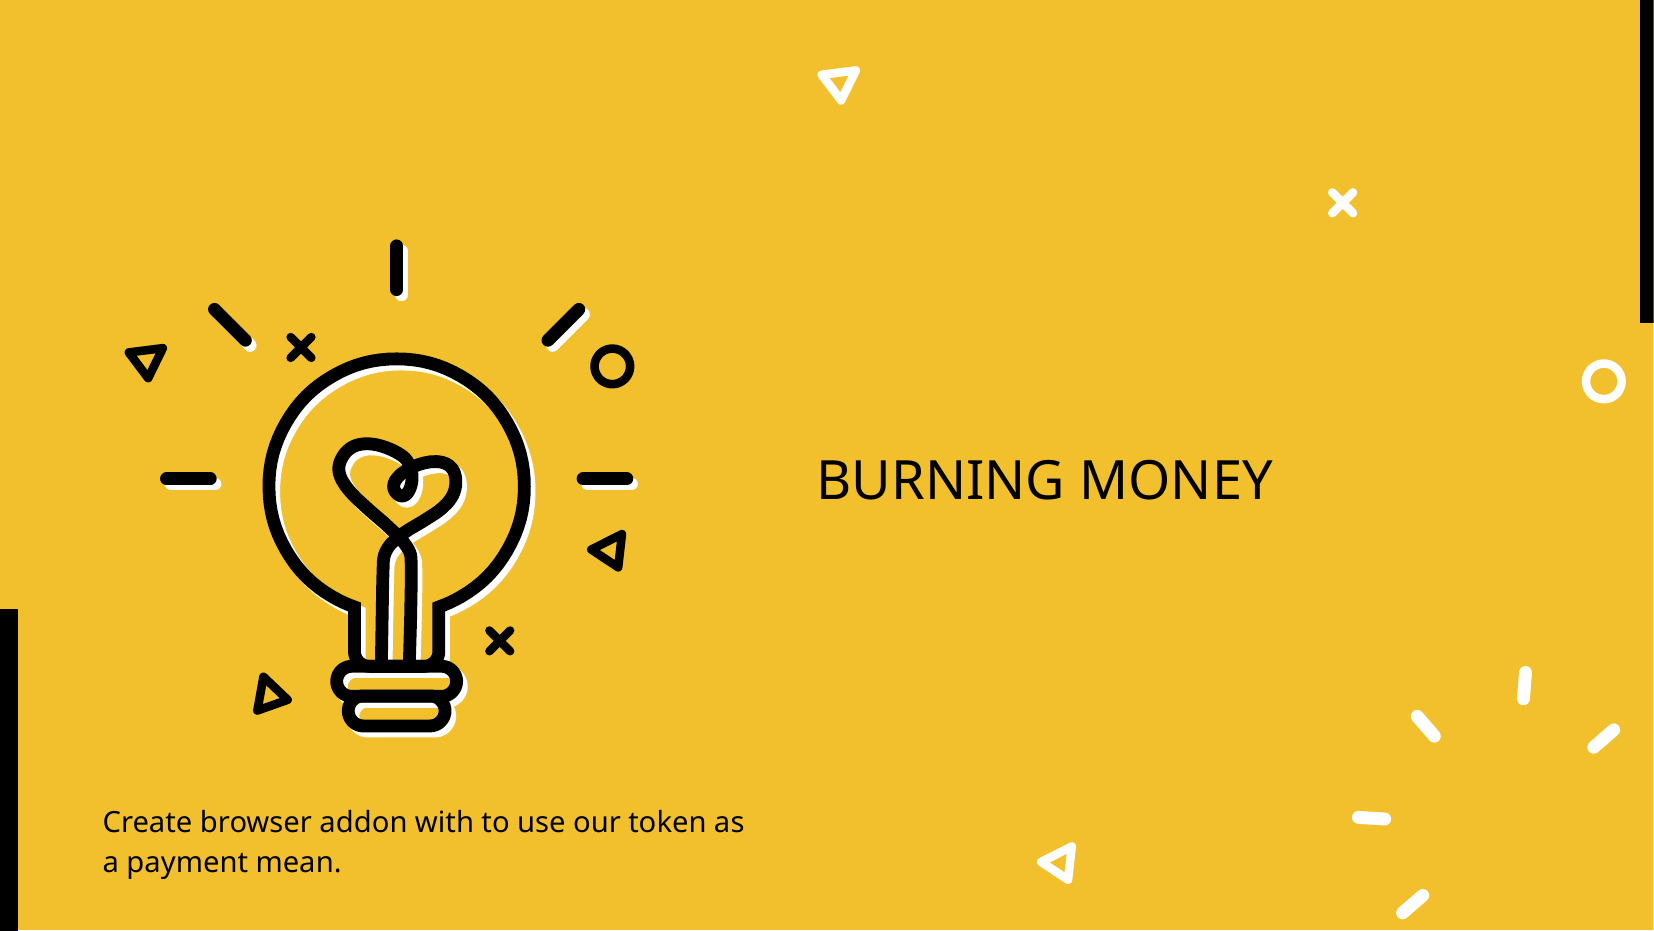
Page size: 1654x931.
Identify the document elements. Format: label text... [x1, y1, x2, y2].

text_box Create browser addon with to use our token as a payment mean. [102, 800, 763, 881]
title BURNING MONEY [816, 404, 1454, 553]
